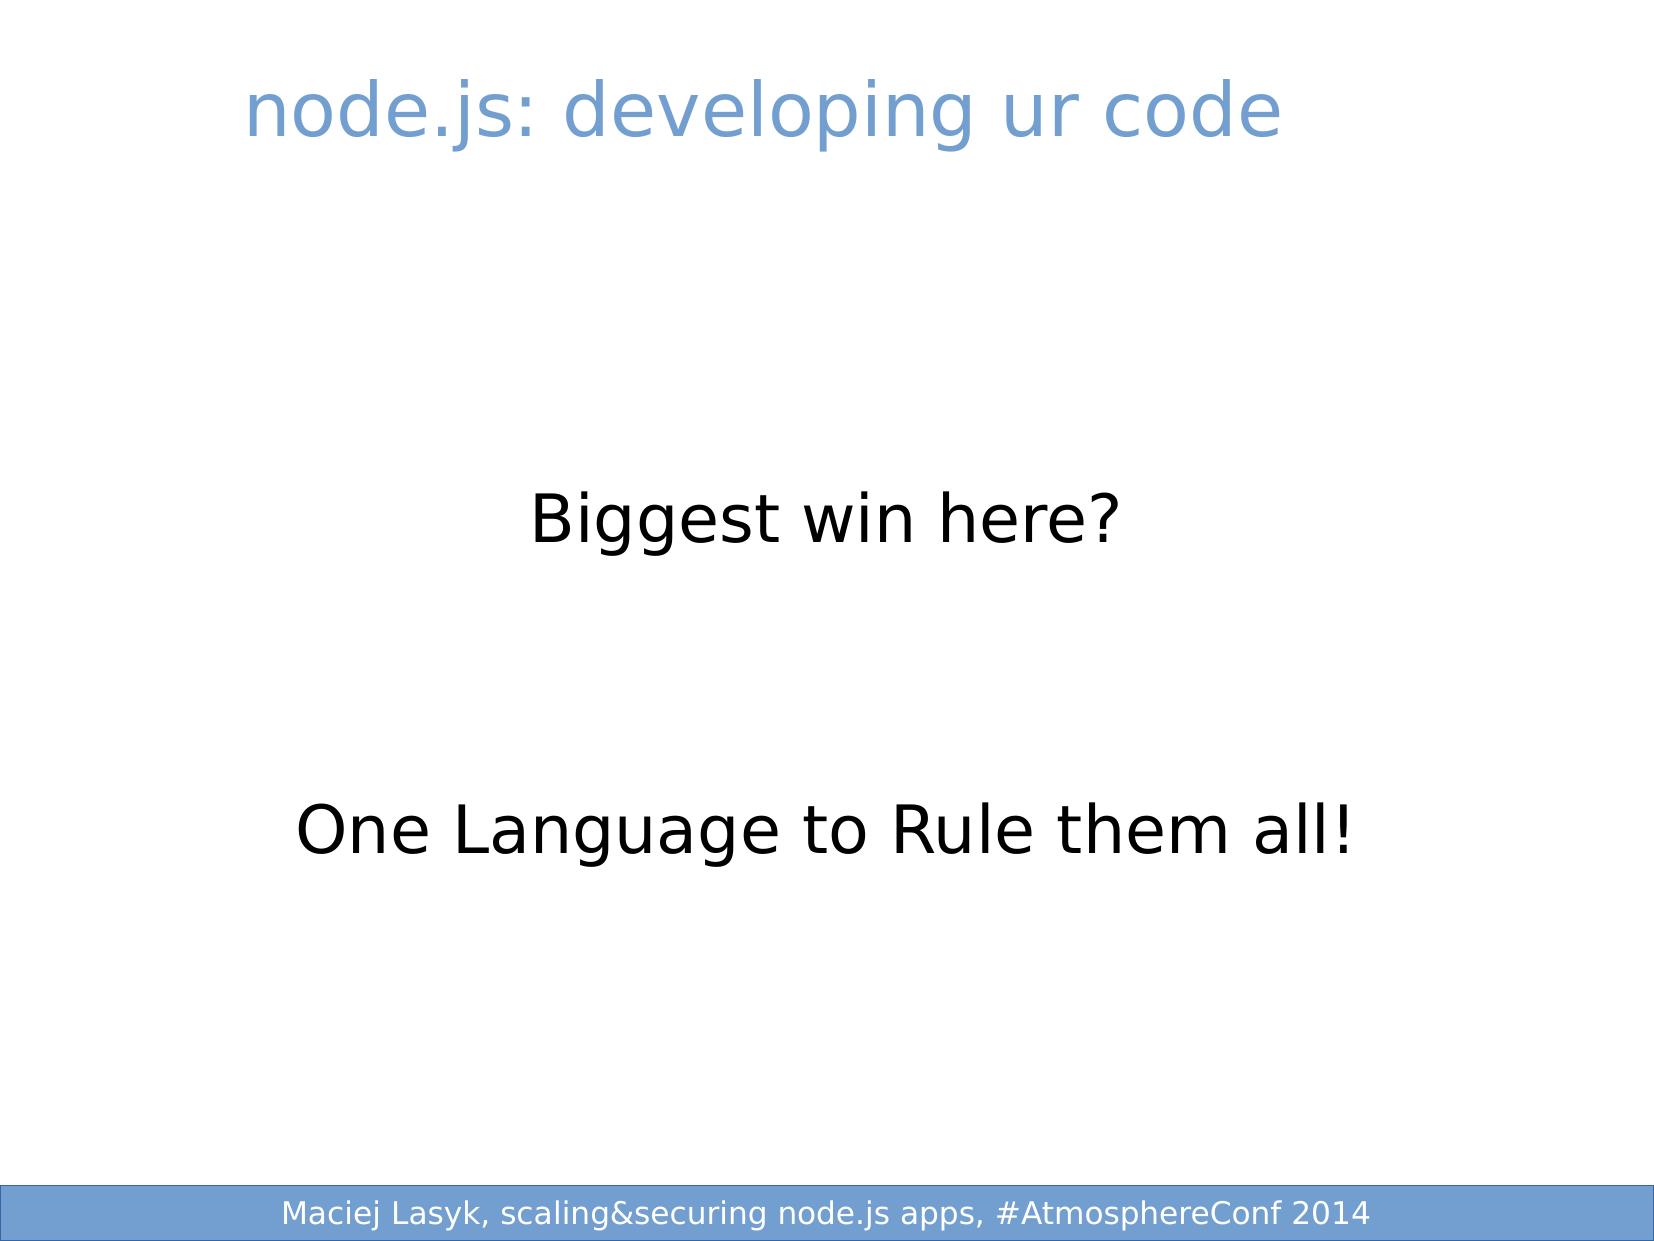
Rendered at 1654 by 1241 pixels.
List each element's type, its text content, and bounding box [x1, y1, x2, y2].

text_box node.js: developing ur code [228, 60, 1300, 163]
text_box [0, 1185, 1654, 1241]
text_box Maciej Lasyk, scaling&securing node.js apps, #AtmosphereConf 2014 [266, 1188, 1388, 1240]
text_box Biggest win here? One Language to Rule them all! [280, 395, 1373, 800]
